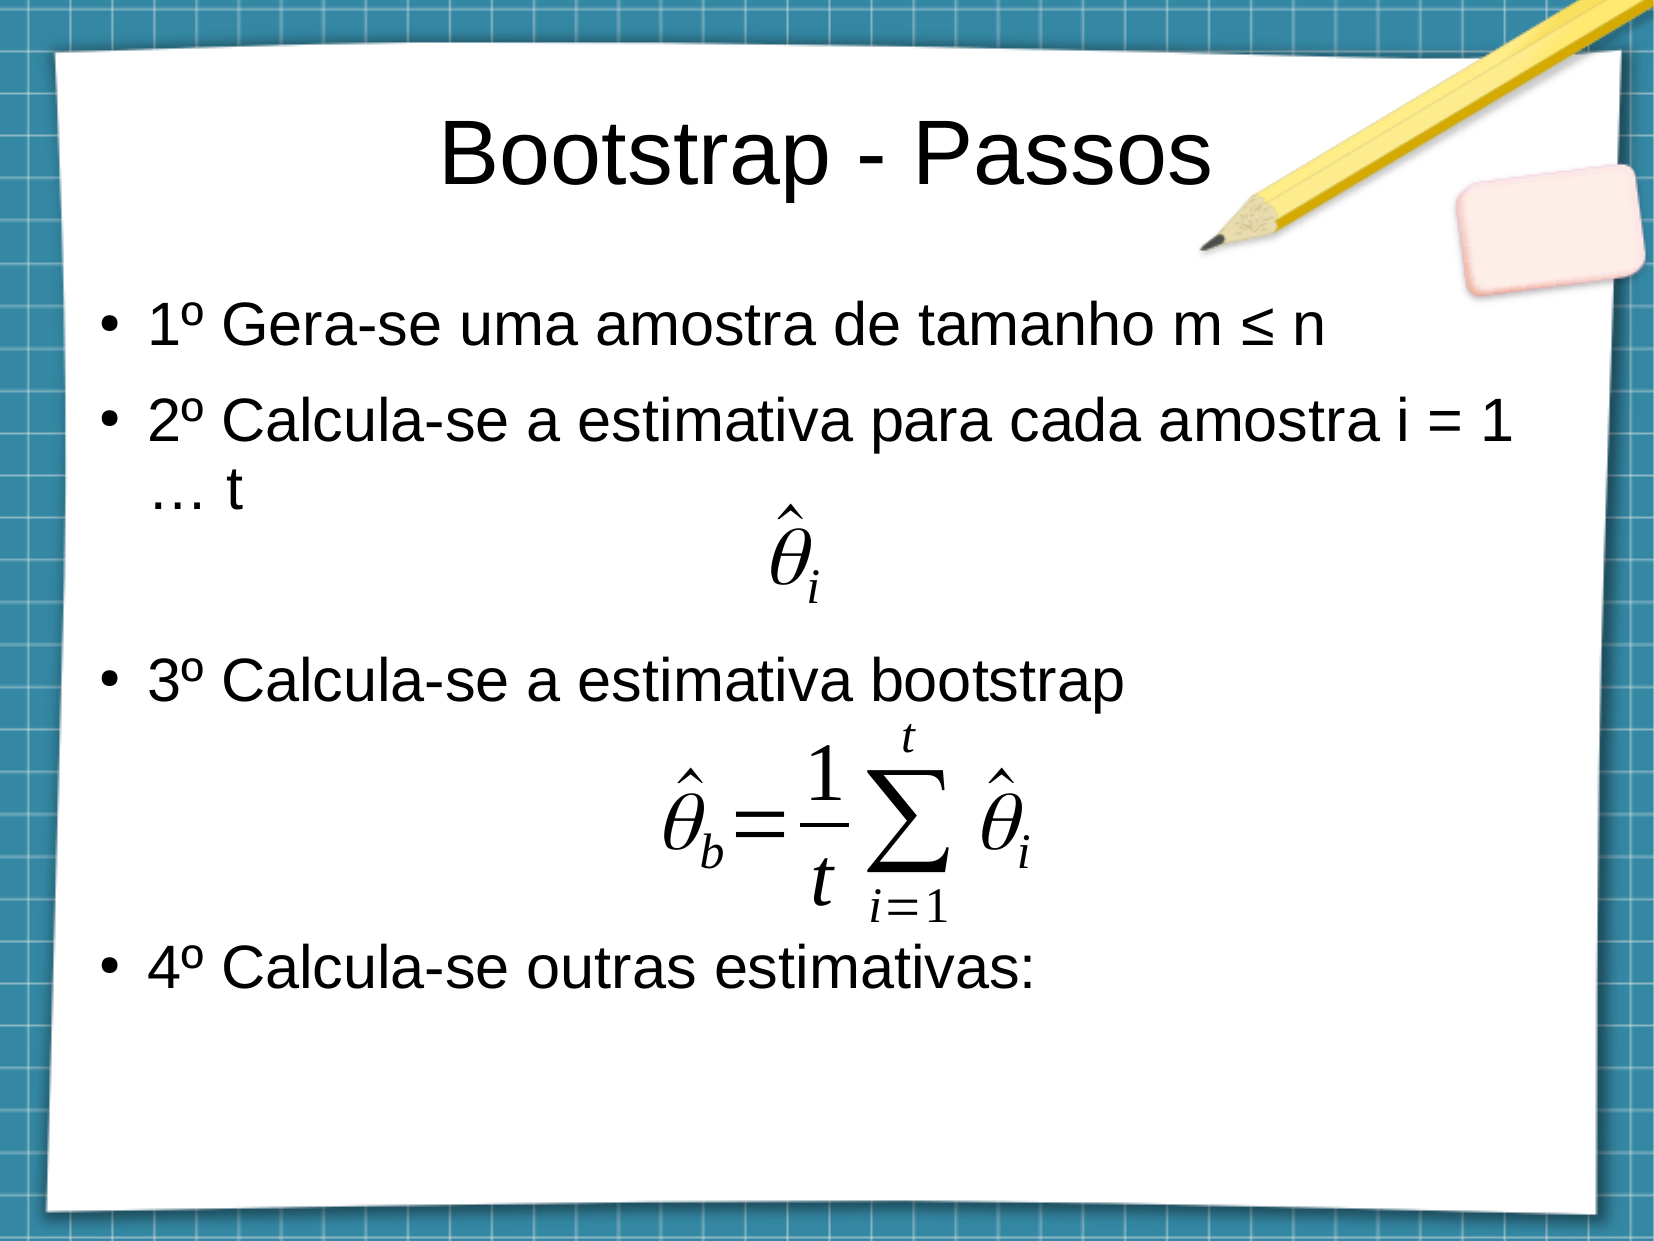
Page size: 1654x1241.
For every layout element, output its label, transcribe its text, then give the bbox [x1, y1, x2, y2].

picture [0, 0, 1654, 1241]
title Bootstrap - Passos [82, 49, 1571, 257]
chart [649, 708, 1038, 933]
list 1º Gera-se uma amostra de tamanho m ≤ n 2º Calcula-se a estimativa para cada amostra i = 1 … t 3º Calcula-se a estimativa bootstrap 4º Calcula-se outras estimativas: [82, 290, 1571, 1010]
chart [756, 500, 827, 615]
